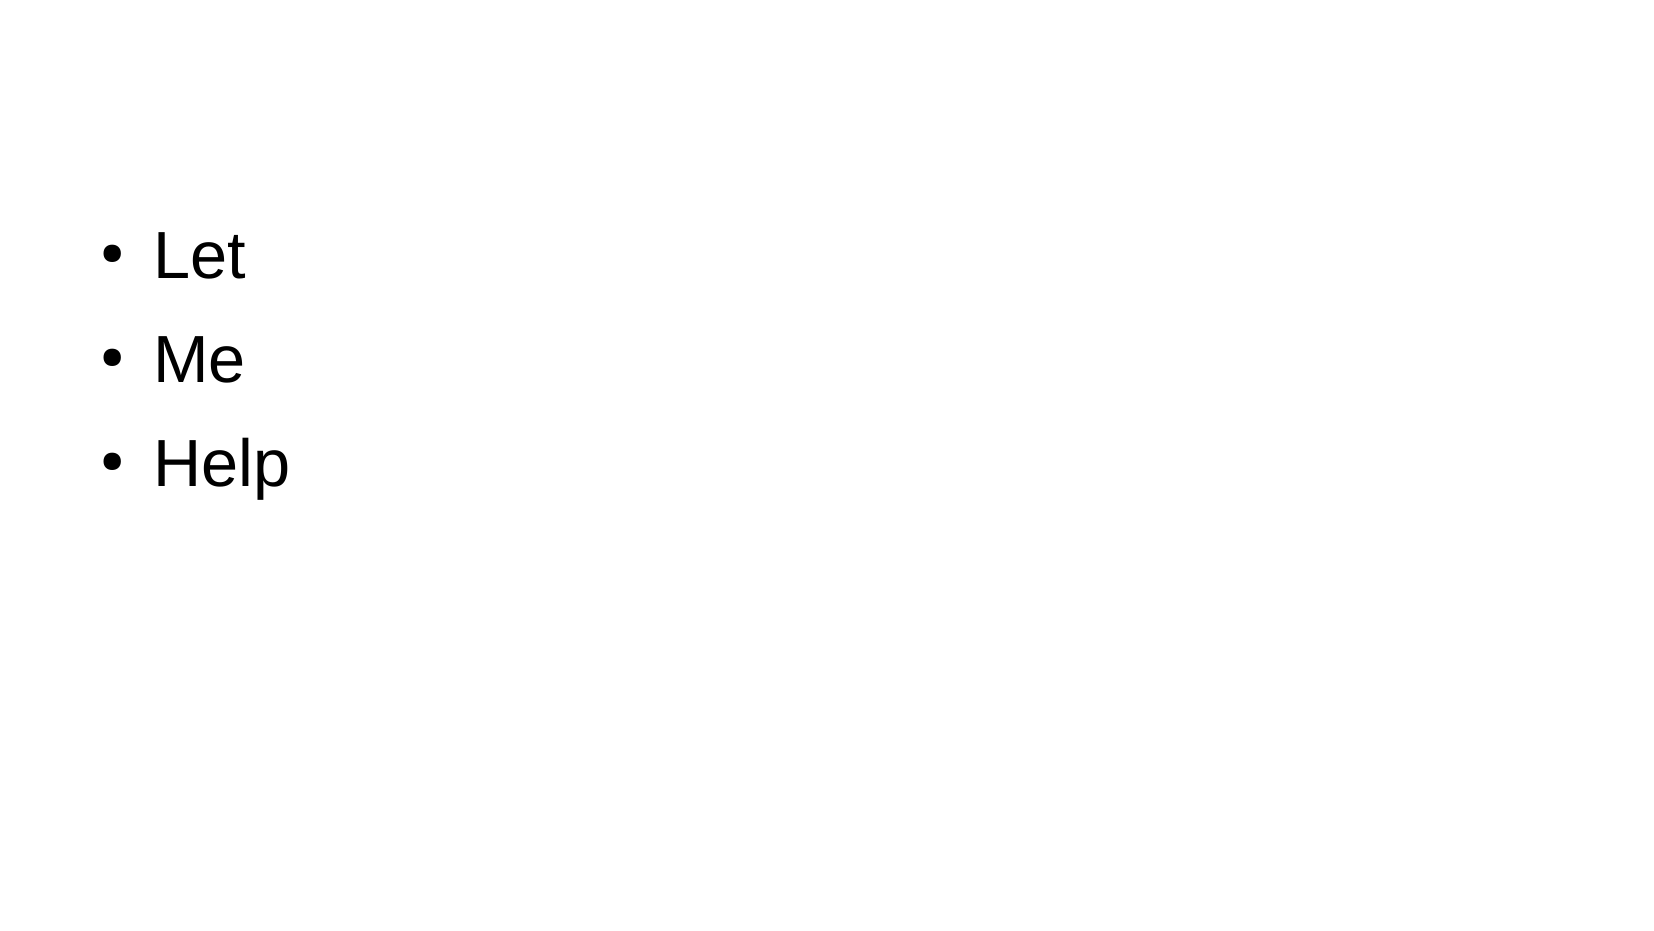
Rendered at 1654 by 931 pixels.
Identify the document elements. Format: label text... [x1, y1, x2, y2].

list Let Me Help [82, 217, 1571, 758]
